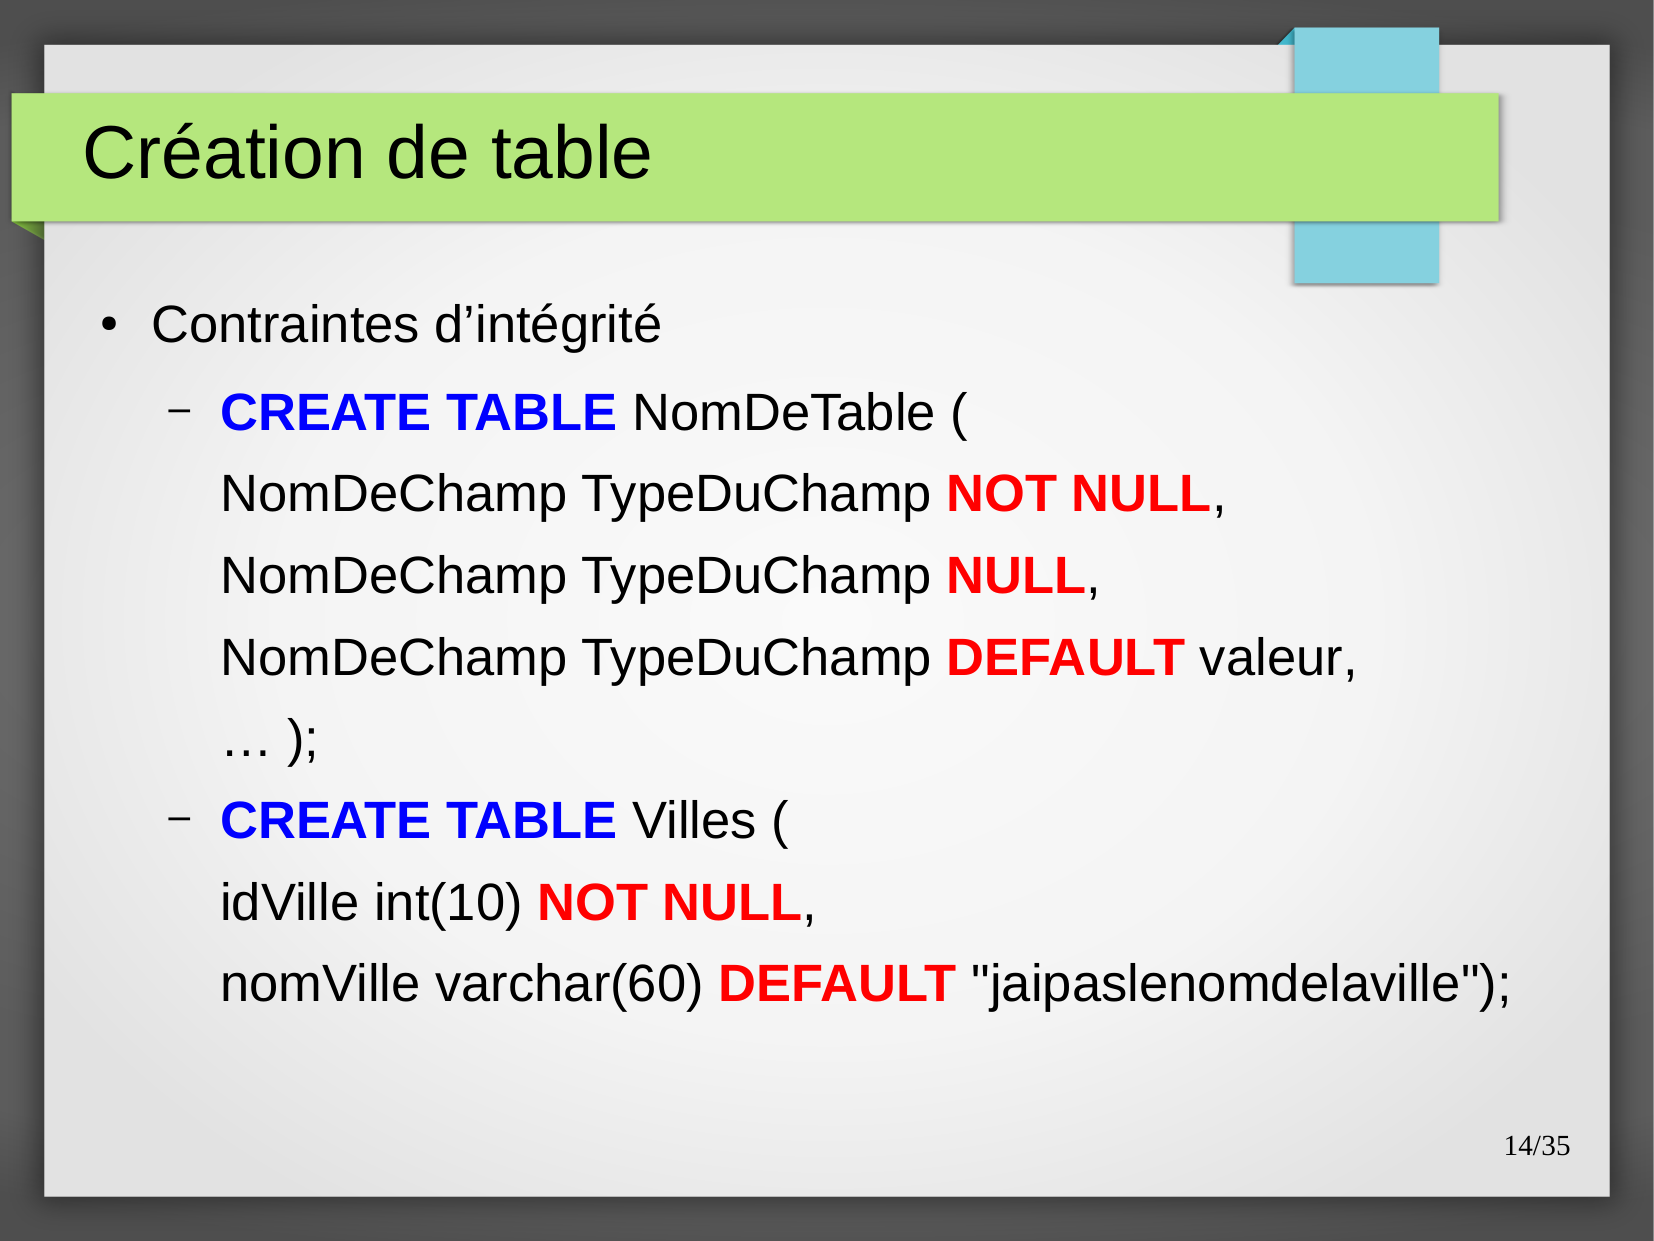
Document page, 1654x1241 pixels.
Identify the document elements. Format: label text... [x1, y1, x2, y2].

title Création de table [82, 49, 1571, 257]
list Contraintes d’intégrité CREATE TABLE NomDeTable ( NomDeChamp TypeDuChamp NOT NULL, NomDeChamp TypeDuChamp NULL, NomDeChamp TypeDuChamp DEFAULT valeur, … ); CREATE TABLE Villes ( idVille int(10) NOT NULL, nomVille varchar(60) DEFAULT "jaipaslenomdelaville"); [82, 295, 1571, 1015]
picture [0, 0, 1654, 1241]
